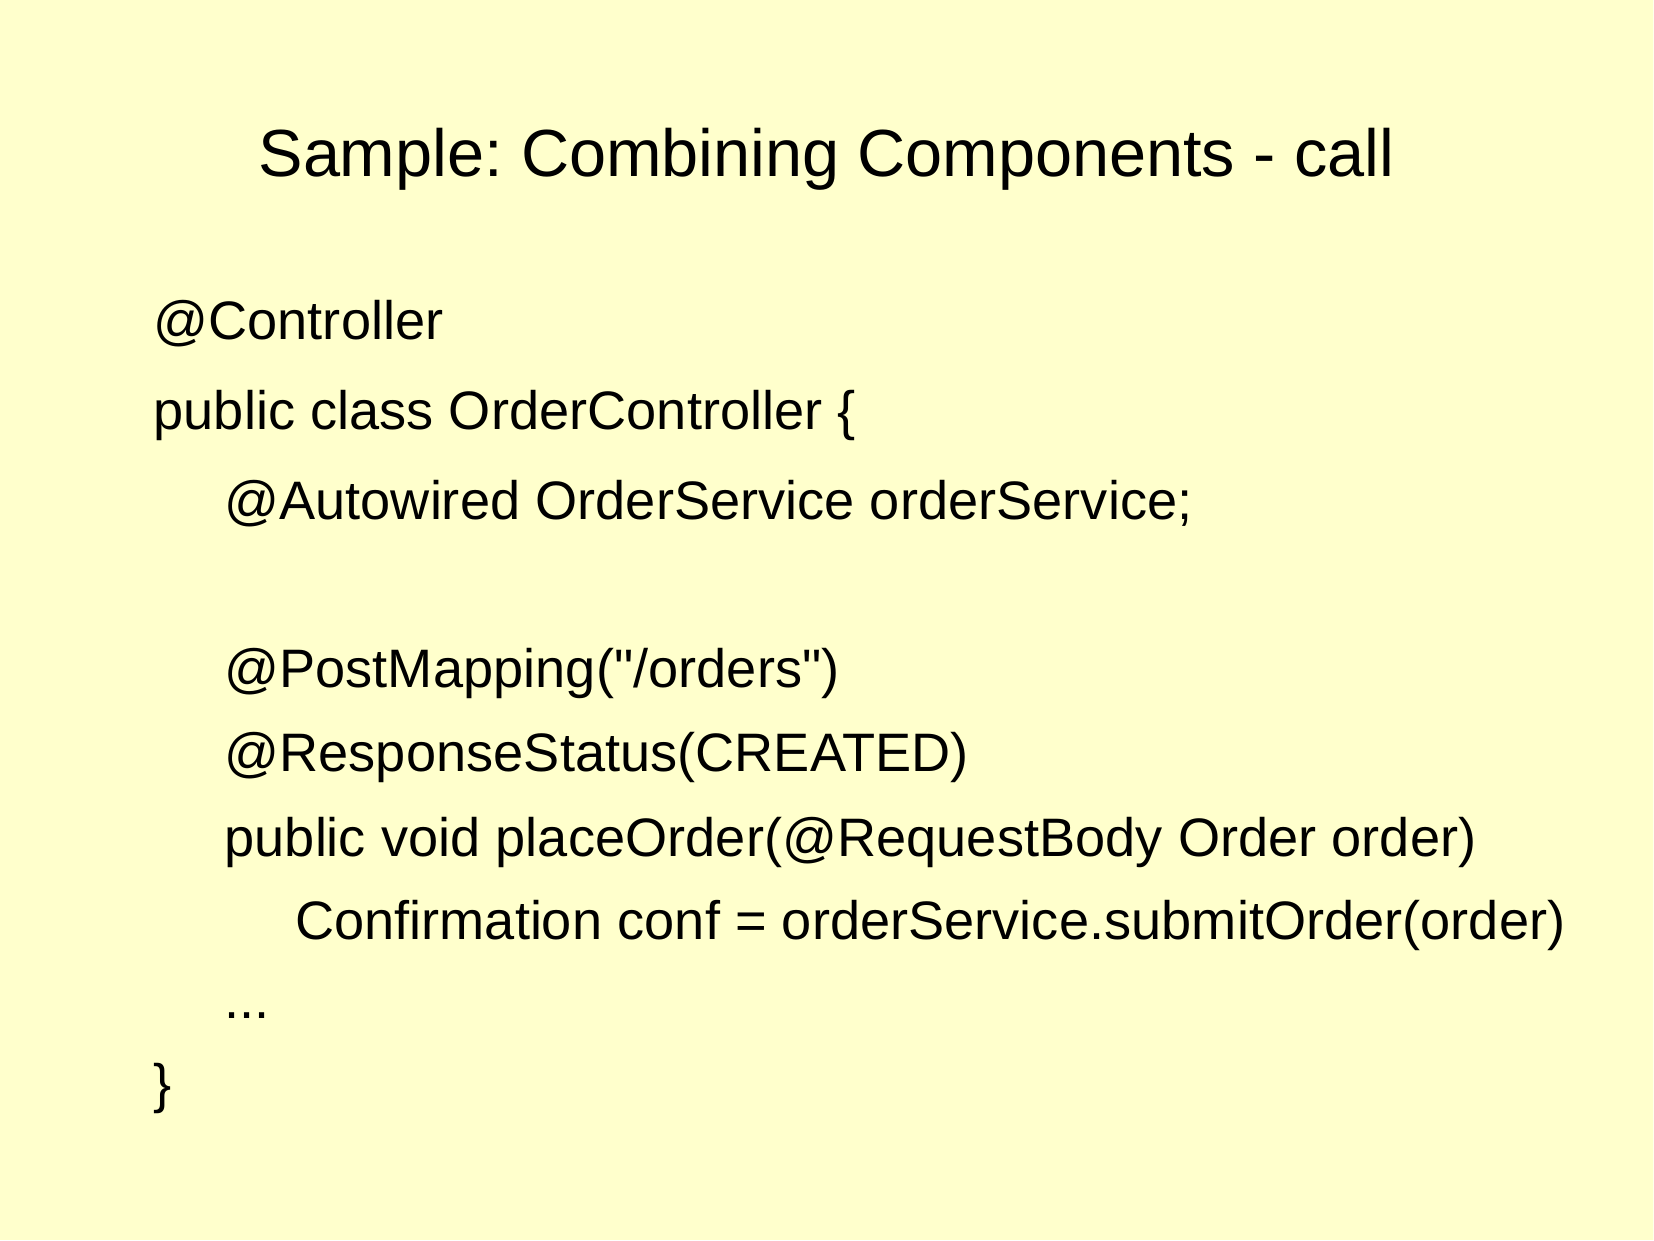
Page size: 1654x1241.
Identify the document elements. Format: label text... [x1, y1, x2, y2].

title Sample: Combining Components - call [82, 49, 1571, 257]
list @Controller public class OrderController { @Autowired OrderService orderService; @PostMapping("/orders") @ResponseStatus(CREATED) public void placeOrder(@RequestBody Order order) Confirmation conf = orderService.submitOrder(order) ... } [82, 290, 1571, 1115]
